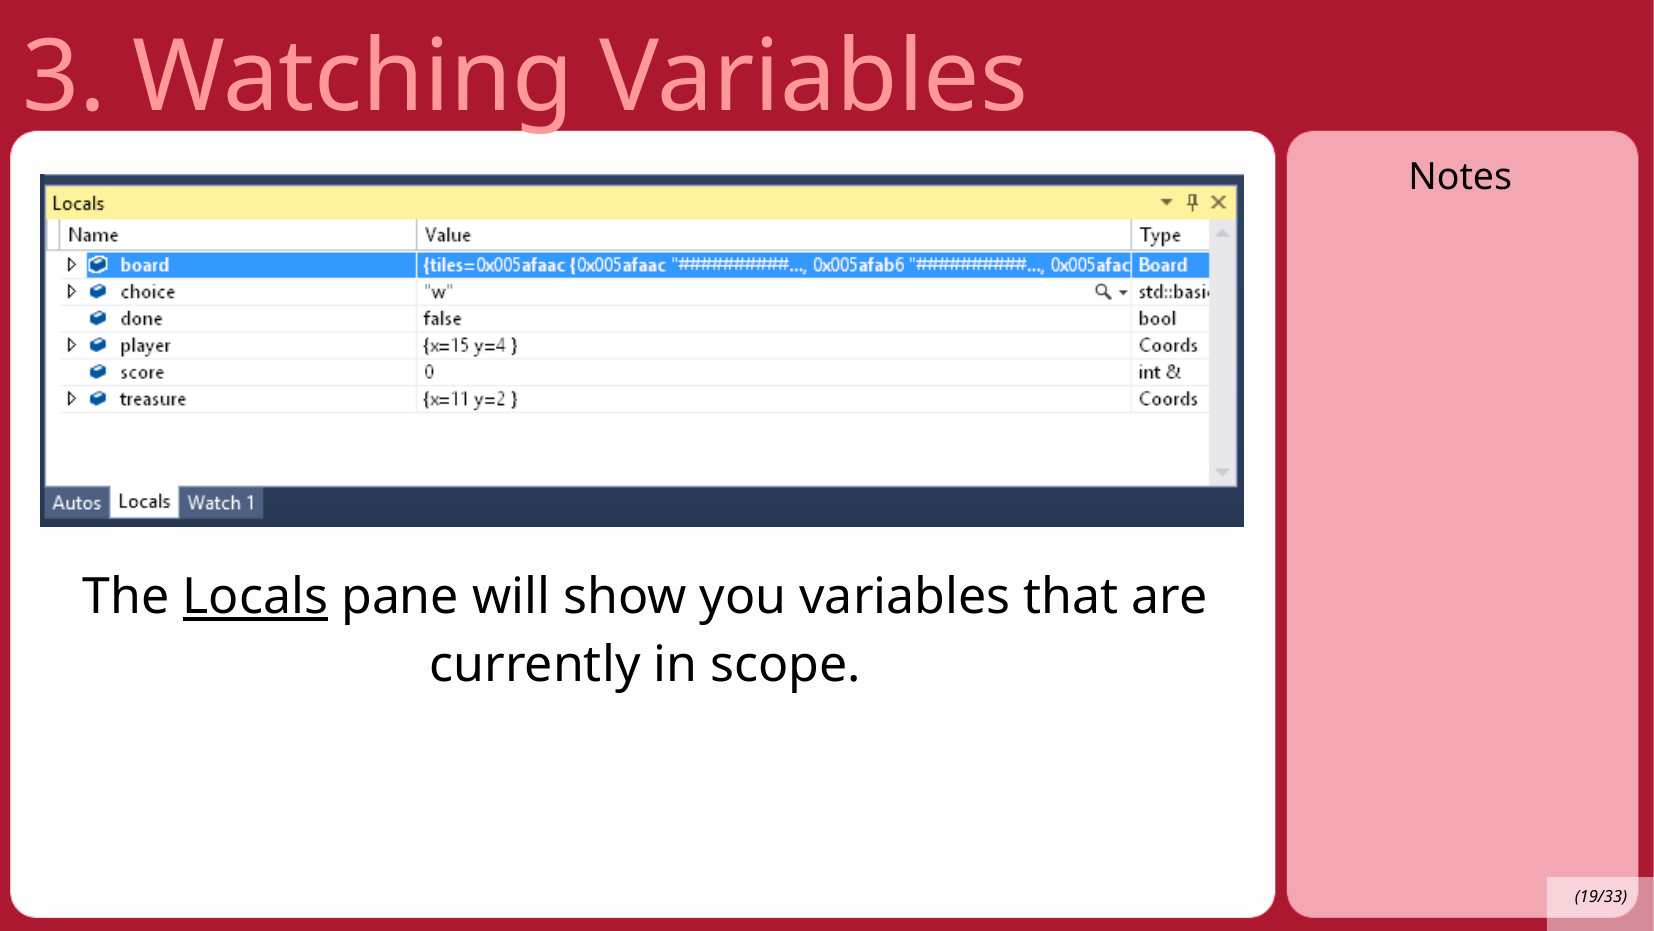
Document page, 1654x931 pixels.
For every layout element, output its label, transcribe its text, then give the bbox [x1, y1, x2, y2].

text_box (<number>/33) [1546, 877, 1654, 931]
picture [0, 0, 1654, 931]
text_box The Locals pane will show you variables that are currently in scope. [35, 560, 1256, 879]
title 3. Watching Variables [22, 7, 1511, 136]
text_box Notes [1290, 141, 1631, 199]
